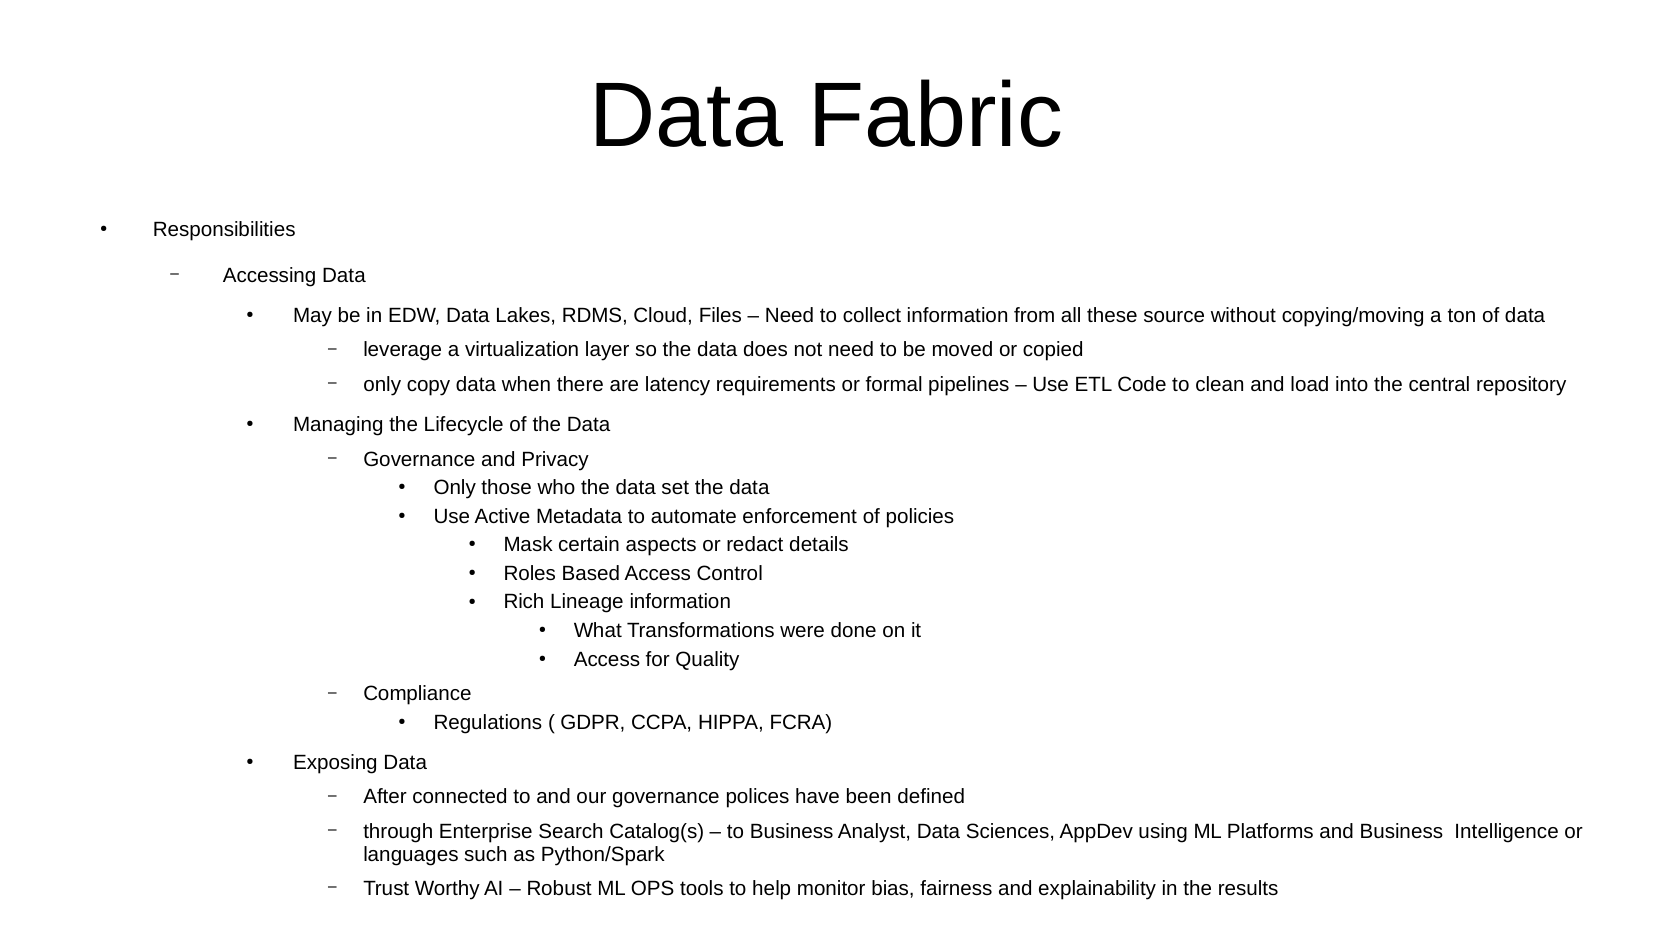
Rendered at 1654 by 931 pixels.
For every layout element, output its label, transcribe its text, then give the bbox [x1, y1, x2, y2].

list Responsibilities Accessing Data May be in EDW, Data Lakes, RDMS, Cloud, Files – Need to collect information from all these source without copying/moving a ton of data leverage a virtualization layer so the data does not need to be moved or copied only copy data when there are latency requirements or formal pipelines – Use ETL Code to clean and load into the central repository Managing the Lifecycle of the Data Governance and Privacy Only those who the data set the data Use Active Metadata to automate enforcement of policies Mask certain aspects or redact details Roles Based Access Control Rich Lineage information What Transformations were done on it Access for Quality Compliance Regulations ( GDPR, CCPA, HIPPA, FCRA) Exposing Data After connected to and our governance polices have been defined through Enterprise Search Catalog(s) – to Business Analyst, Data Sciences, AppDev using ML Platforms and Business Intelligence or languages such as Python/Spark Trust Worthy AI – Robust ML OPS tools to help monitor bias, fairness and explainability in the results [82, 217, 1613, 901]
title Data Fabric [82, 37, 1571, 193]
